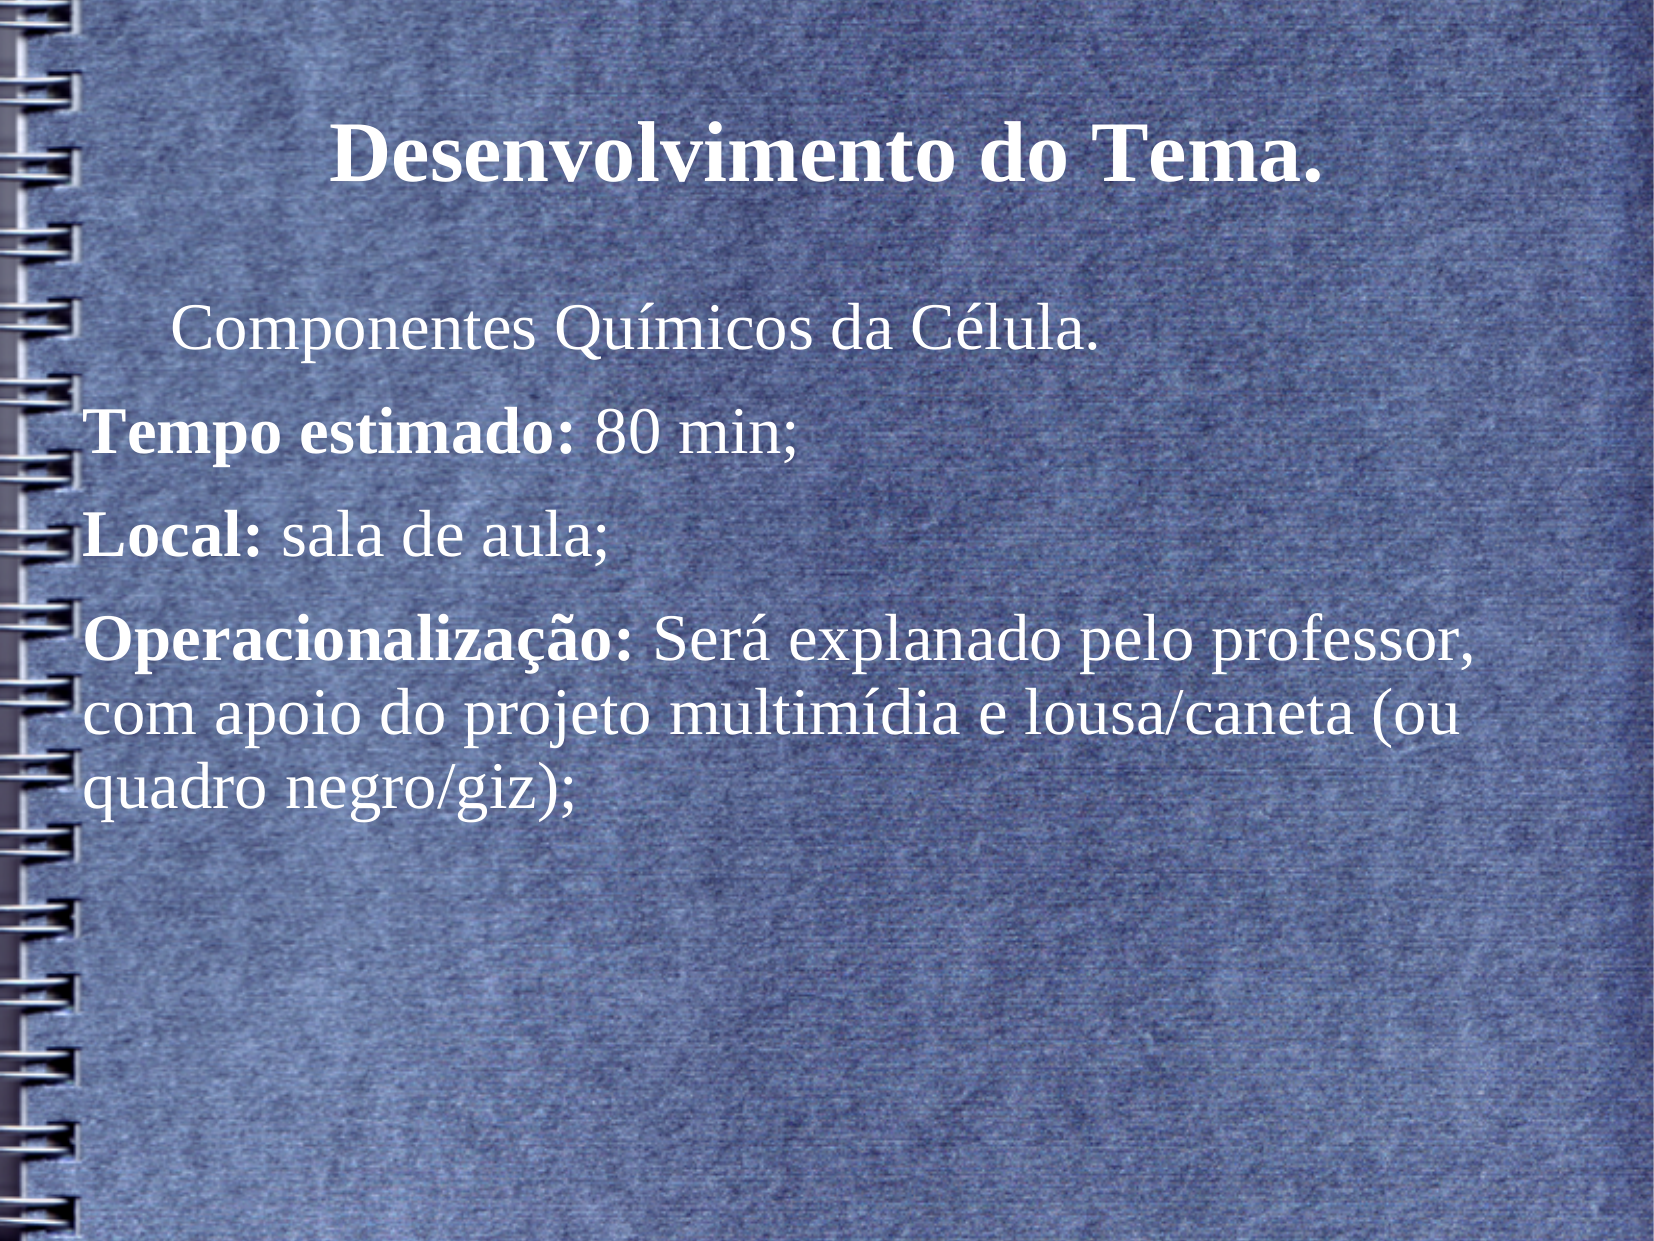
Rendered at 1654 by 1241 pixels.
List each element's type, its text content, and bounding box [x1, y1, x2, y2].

title Desenvolvimento do Tema. [82, 49, 1571, 257]
picture [0, 0, 1654, 1241]
list Componentes Químicos da Célula. Tempo estimado: 80 min; Local: sala de aula; Operacionalização: Será explanado pelo professor, com apoio do projeto multimídia e lousa/caneta (ou quadro negro/giz); [82, 290, 1571, 1109]
